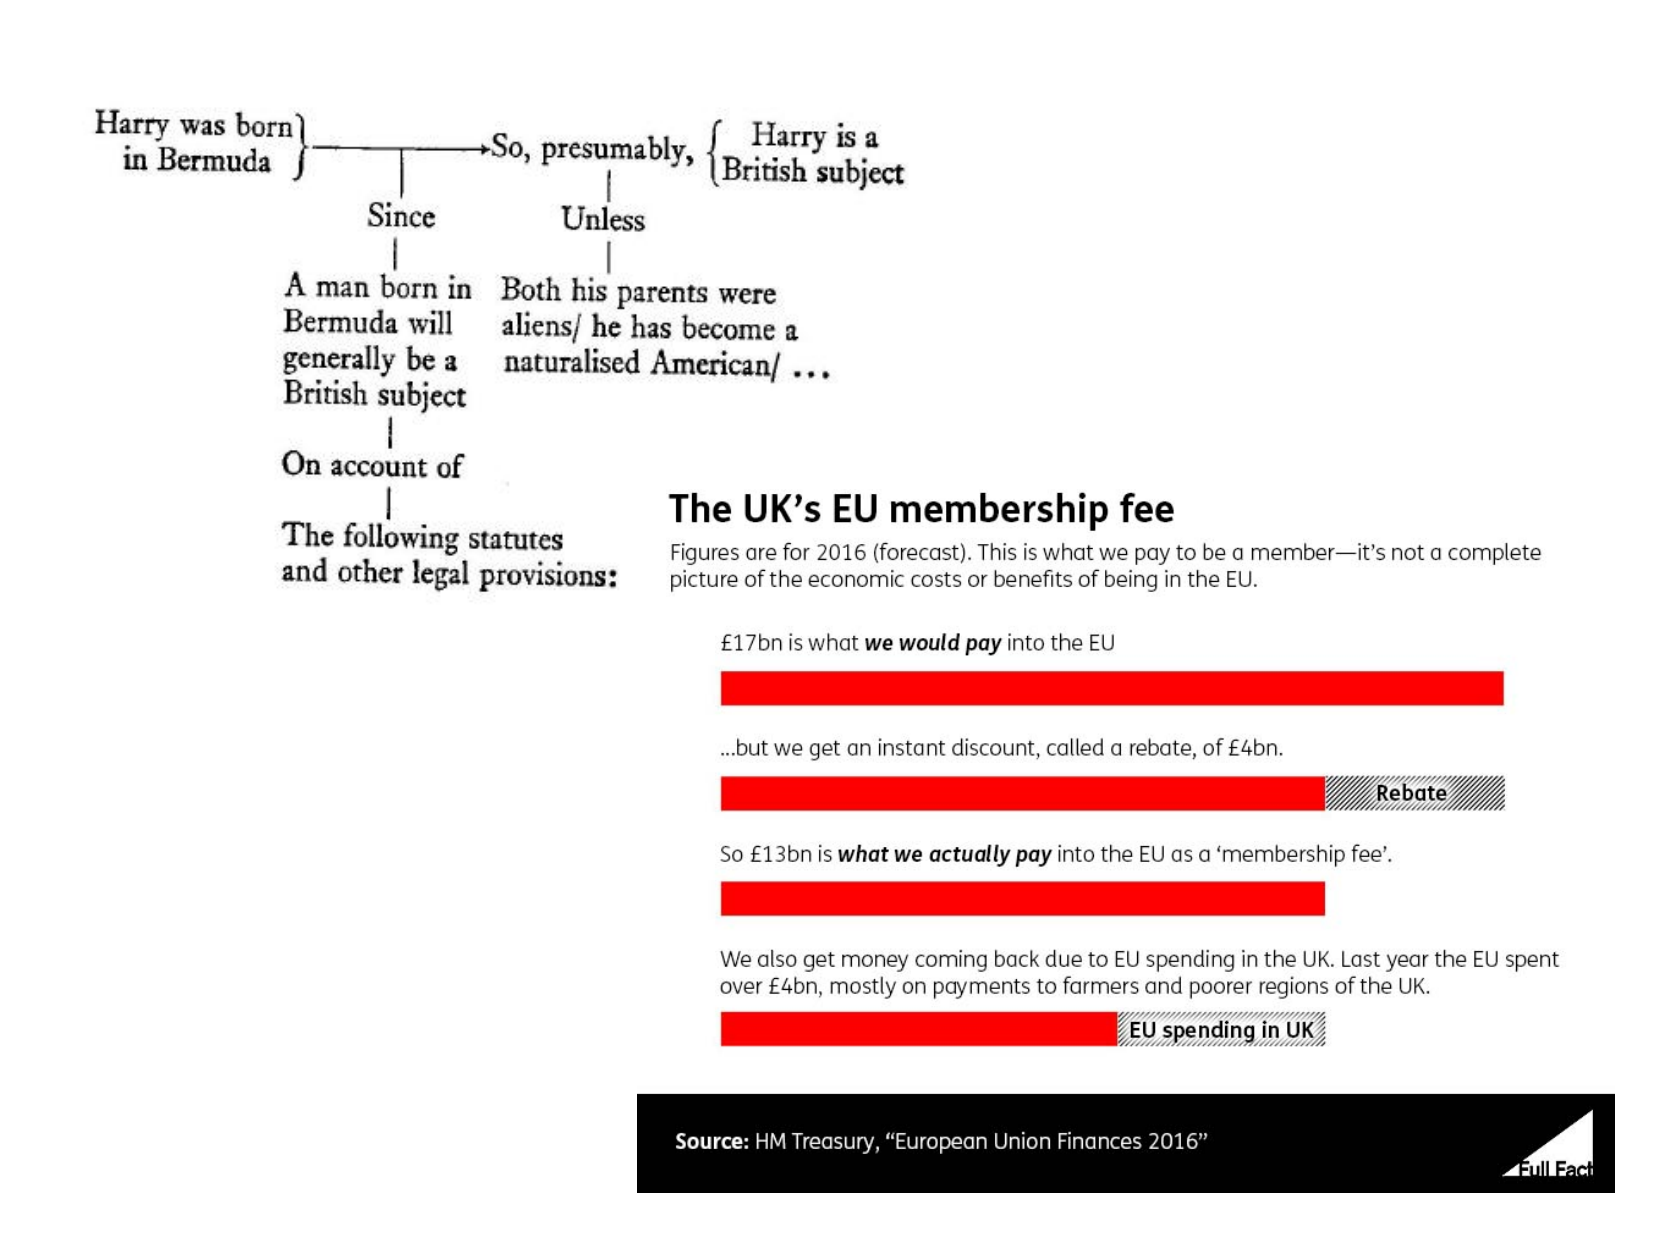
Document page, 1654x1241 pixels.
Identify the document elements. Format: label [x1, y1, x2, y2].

picture [41, 94, 1615, 1193]
